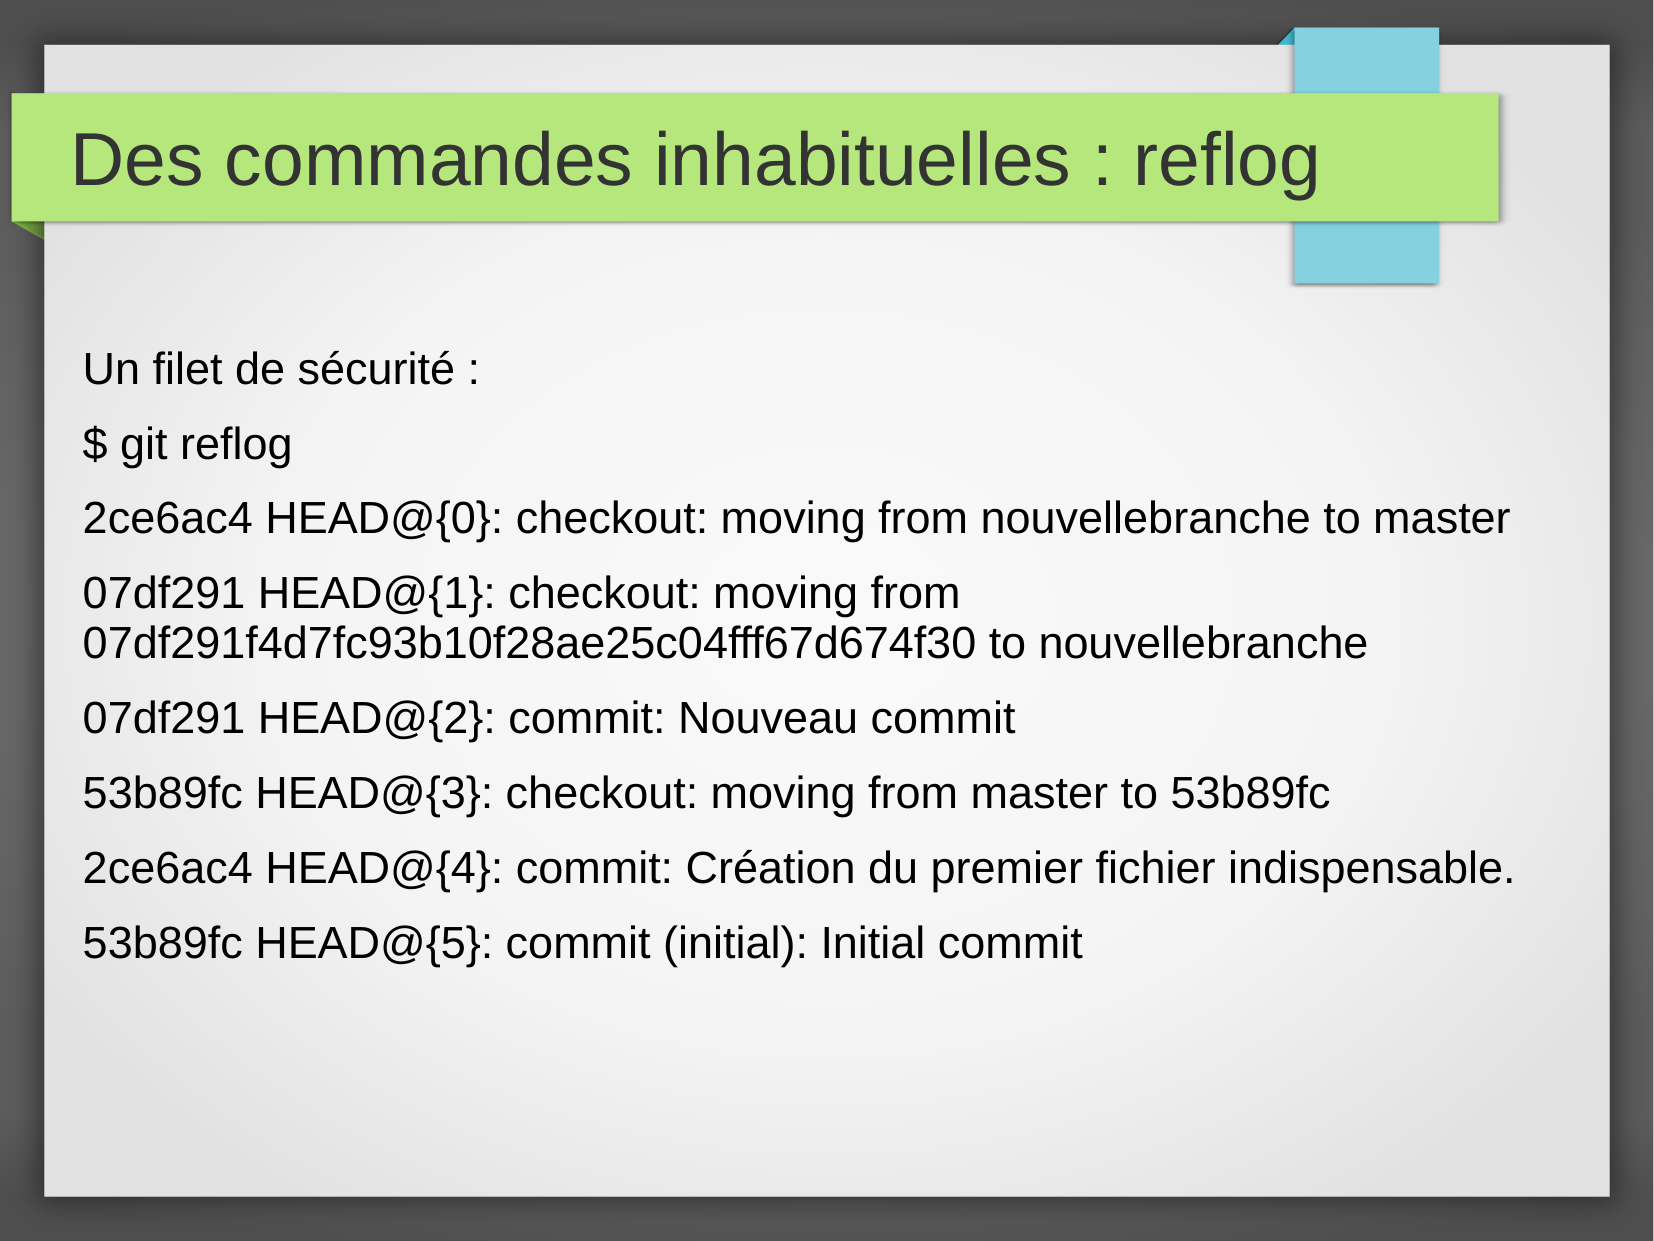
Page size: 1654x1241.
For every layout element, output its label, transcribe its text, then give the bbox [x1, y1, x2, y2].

picture [0, 0, 1654, 1241]
title Des commandes inhabituelles : reflog [70, 106, 1347, 213]
list Un filet de sécurité : $ git reflog 2ce6ac4 HEAD@{0}: checkout: moving from nouvellebranche to master 07df291 HEAD@{1}: checkout: moving from 07df291f4d7fc93b10f28ae25c04fff67d674f30 to nouvellebranche 07df291 HEAD@{2}: commit: Nouveau commit 53b89fc HEAD@{3}: checkout: moving from master to 53b89fc 2ce6ac4 HEAD@{4}: commit: Création du premier fichier indispensable. 53b89fc HEAD@{5}: commit (initial): Initial commit [82, 343, 1538, 1063]
